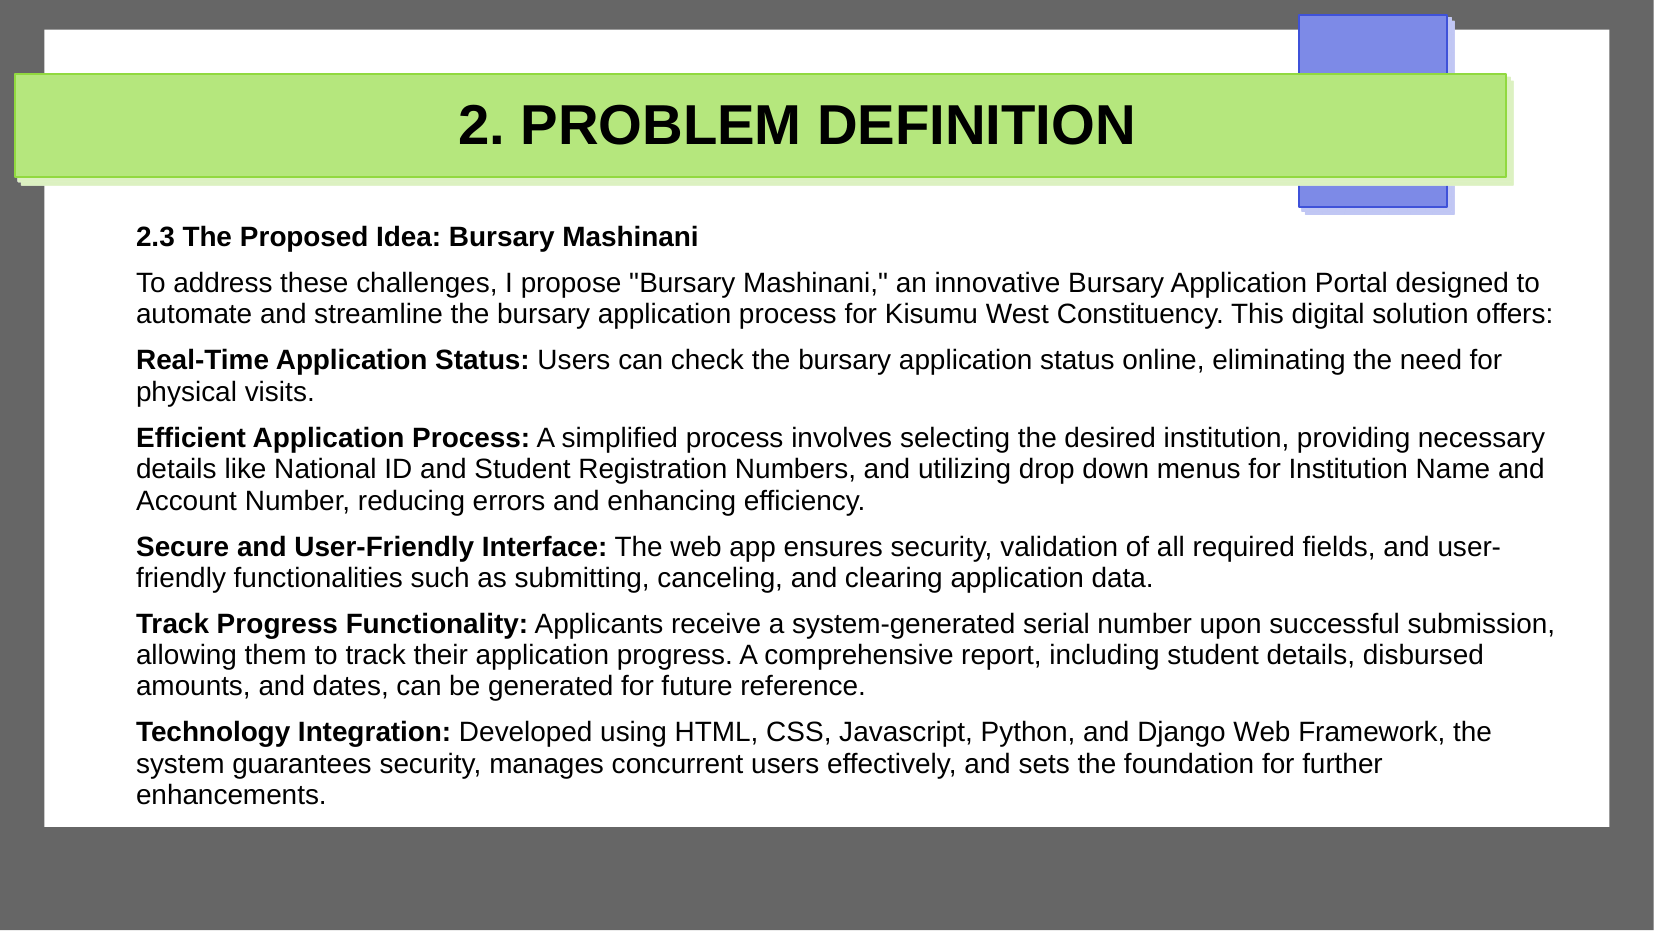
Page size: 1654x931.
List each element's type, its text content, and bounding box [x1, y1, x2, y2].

list 2.3 The Proposed Idea: Bursary Mashinani To address these challenges, I propose "Bursary Mashinani," an innovative Bursary Application Portal designed to automate and streamline the bursary application process for Kisumu West Constituency. This digital solution offers: Real-Time Application Status: Users can check the bursary application status online, eliminating the need for physical visits. Efficient Application Process: A simplified process involves selecting the desired institution, providing necessary details like National ID and Student Registration Numbers, and utilizing drop down menus for Institution Name and Account Number, reducing errors and enhancing efficiency. Secure and User-Friendly Interface: The web app ensures security, validation of all required fields, and user-friendly functionalities such as submitting, canceling, and clearing application data. Track Progress Functionality: Applicants receive a system-generated serial number upon successful submission, allowing them to track their application progress. A comprehensive report, including student details, disbursed amounts, and dates, can be generated for future reference. Technology Integration: Developed using HTML, CSS, Javascript, Python, and Django Web Framework, the system guarantees security, manages concurrent users effectively, and sets the foundation for further enhancements. [88, 221, 1565, 813]
title 2. PROBLEM DEFINITION [88, 73, 1506, 178]
